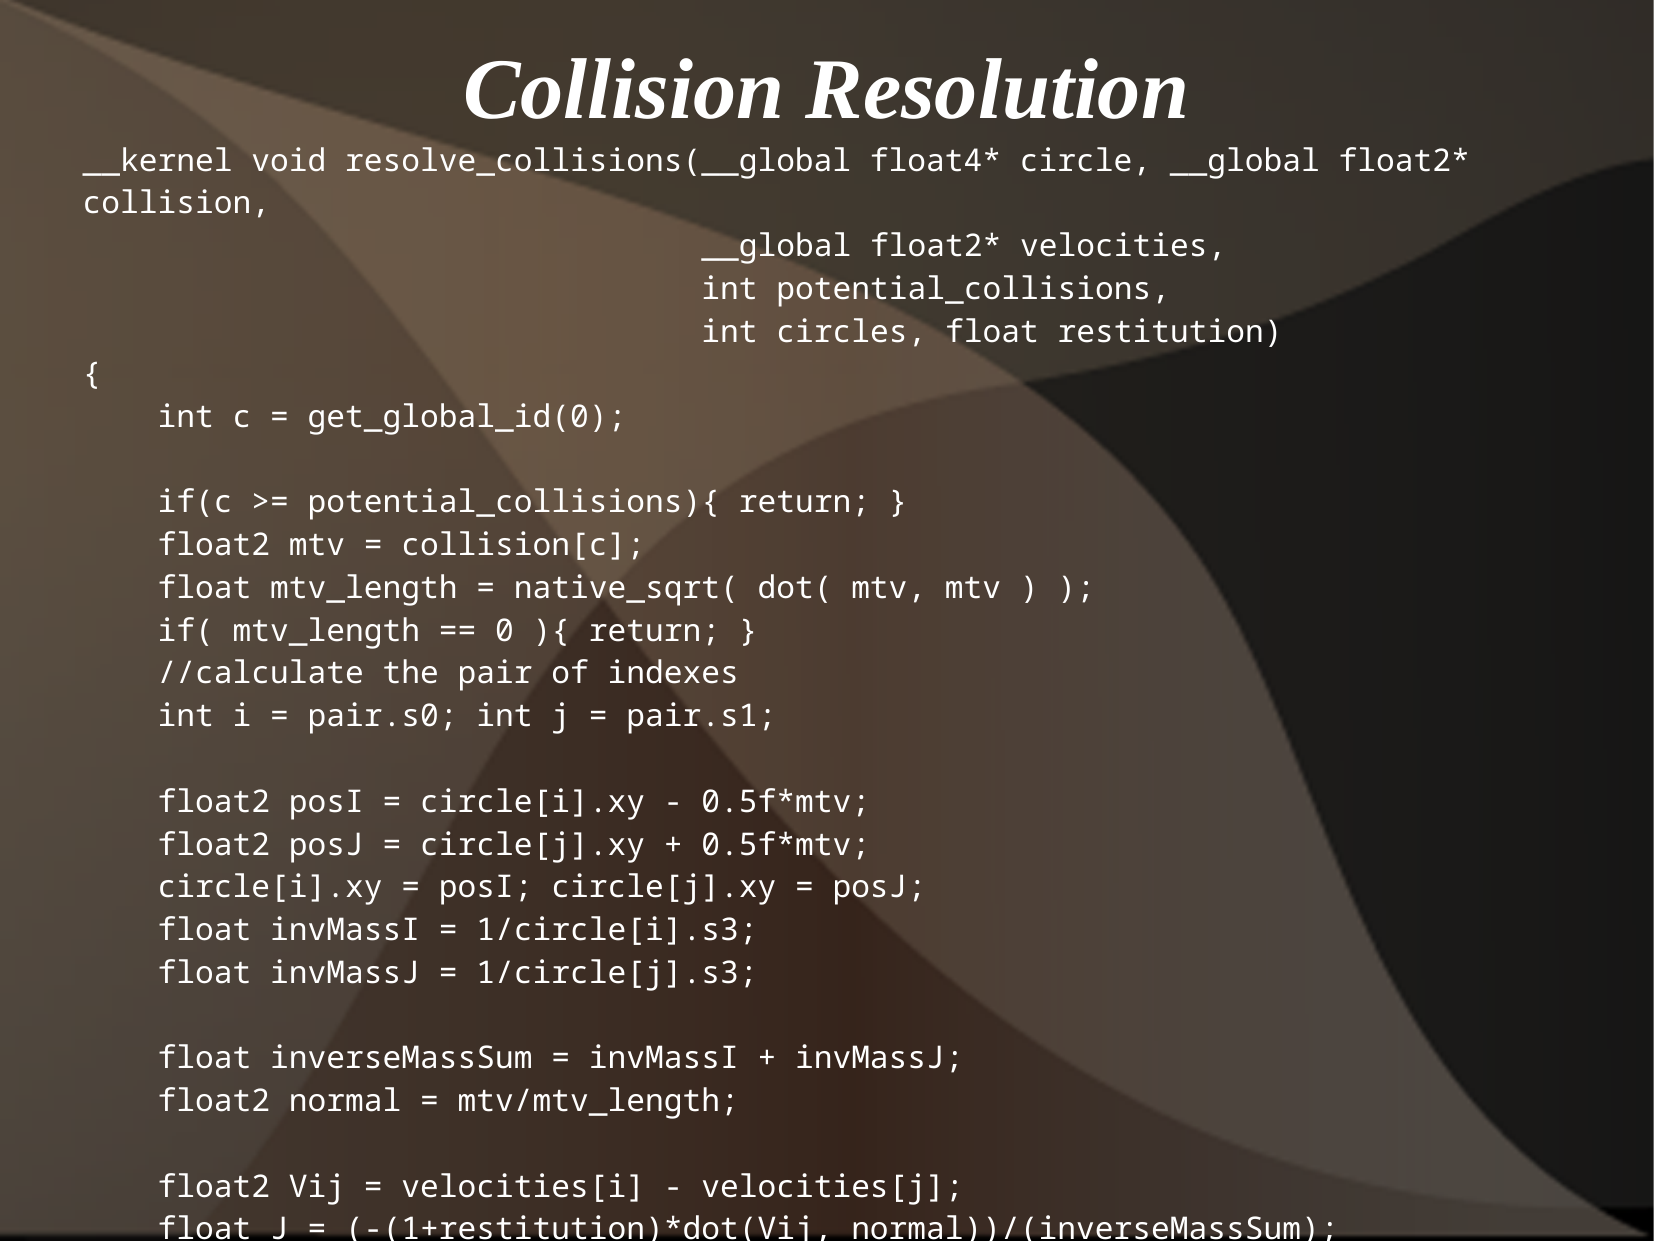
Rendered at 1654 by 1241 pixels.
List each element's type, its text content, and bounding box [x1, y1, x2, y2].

list __kernel void resolve_collisions(__global float4* circle, __global float2* collision, __global float2* velocities, int potential_collisions, int circles, float restitution) { int c = get_global_id(0); if(c >= potential_collisions){ return; } float2 mtv = collision[c]; float mtv_length = native_sqrt( dot( mtv, mtv ) ); if( mtv_length == 0 ){ return; } //calculate the pair of indexes int i = pair.s0; int j = pair.s1; float2 posI = circle[i].xy - 0.5f*mtv; float2 posJ = circle[j].xy + 0.5f*mtv; circle[i].xy = posI; circle[j].xy = posJ; float invMassI = 1/circle[i].s3; float invMassJ = 1/circle[j].s3; float inverseMassSum = invMassI + invMassJ; float2 normal = mtv/mtv_length; float2 Vij = velocities[i] - velocities[j]; float J = (-(1+restitution)*dot(Vij, normal))/(inverseMassSum); velocities[i] = velocities[i] + J*invMassI*normal; velocities[j] = velocities[j] - J*invMassJ*normal; } [82, 137, 1571, 1205]
title Collision Resolution [82, 41, 1571, 137]
picture [0, 0, 1654, 1241]
